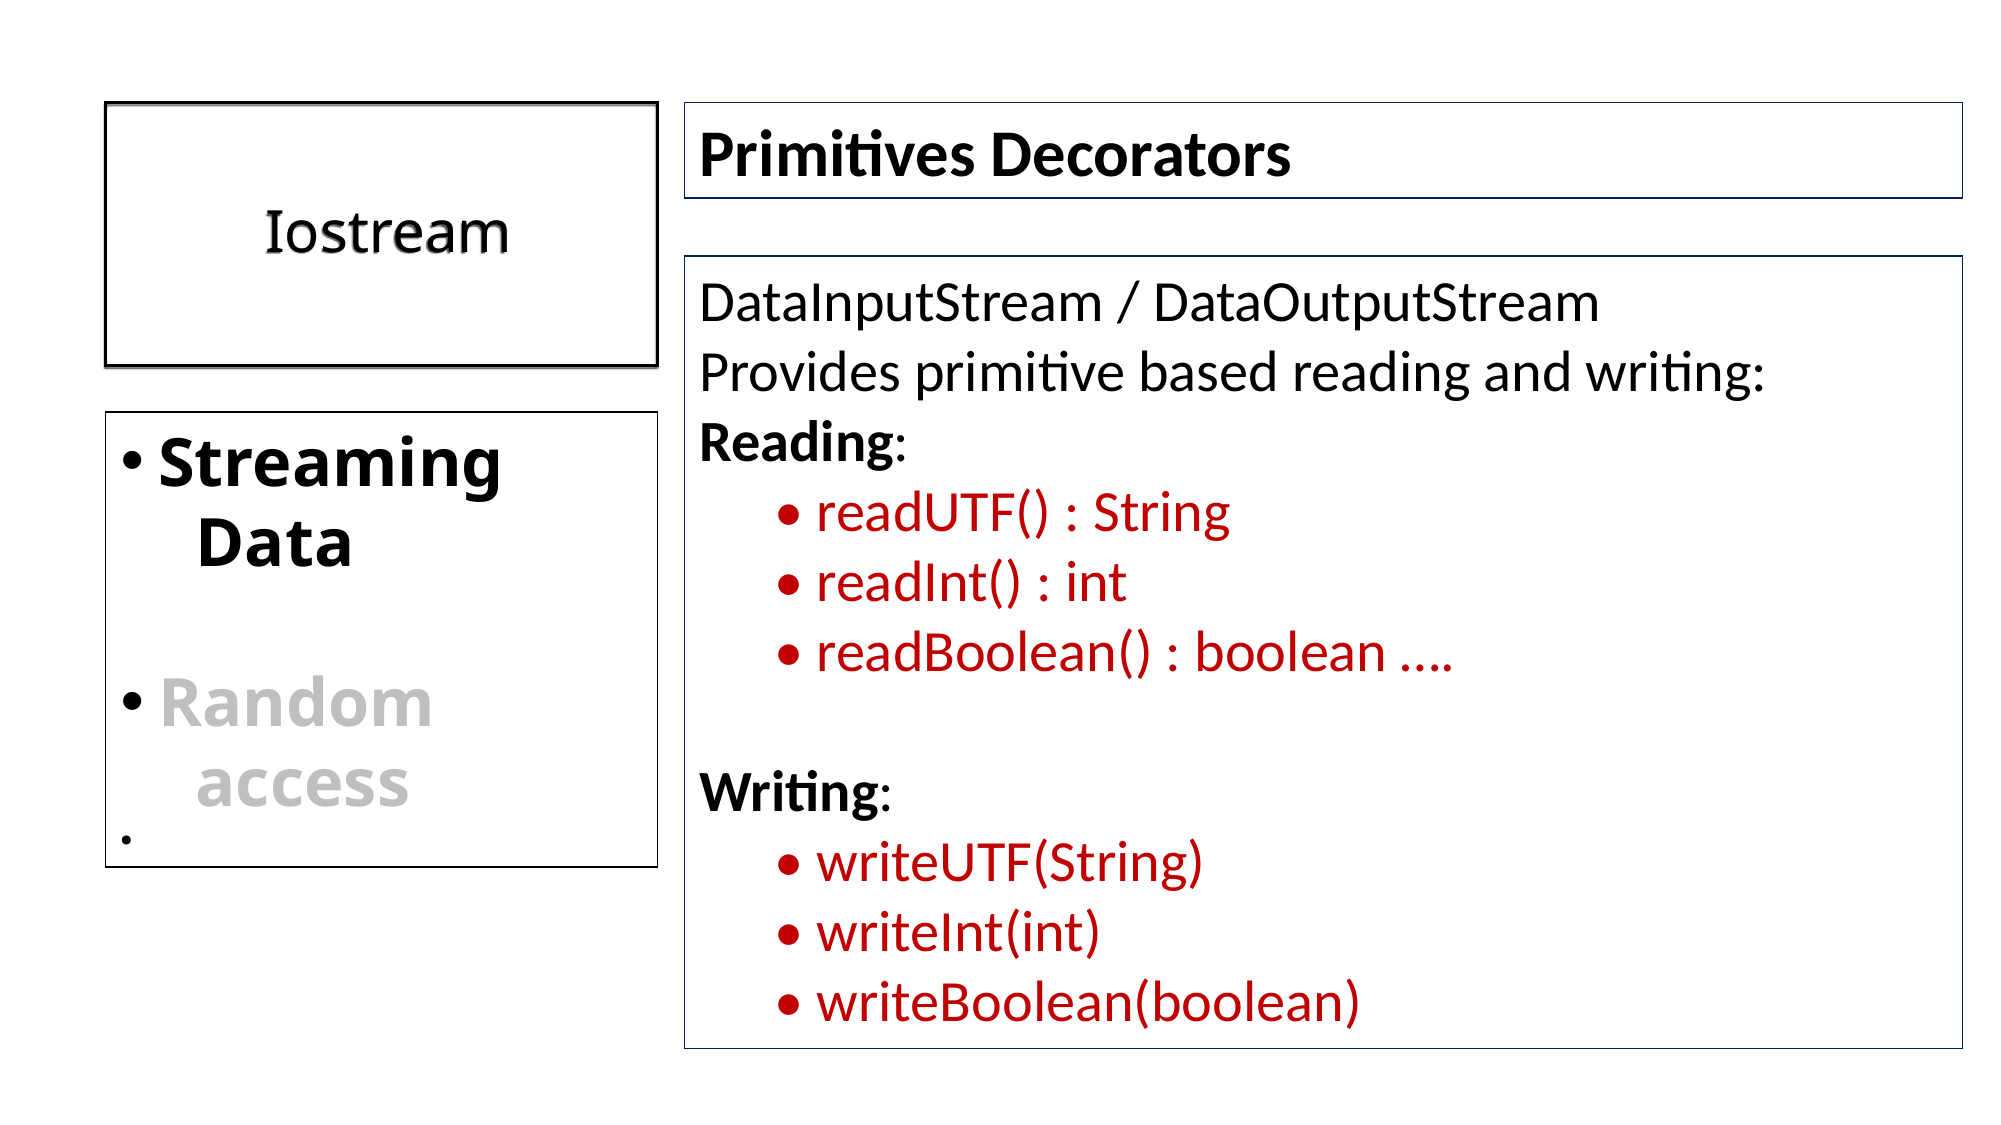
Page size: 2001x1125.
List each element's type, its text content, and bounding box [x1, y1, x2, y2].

list Streaming Data Random access [105, 490, 658, 789]
text_box DataInputStream / DataOutputStream Provides primitive based reading and writing: Reading: • readUTF() : String • readInt() : int • readBoolean() : boolean …. Writing: • writeUTF(String) • writeInt(int) • writeBoolean(boolean) [684, 255, 1963, 1049]
text_box Primitives Decorators [684, 102, 1963, 199]
title Iostream [105, 102, 658, 366]
